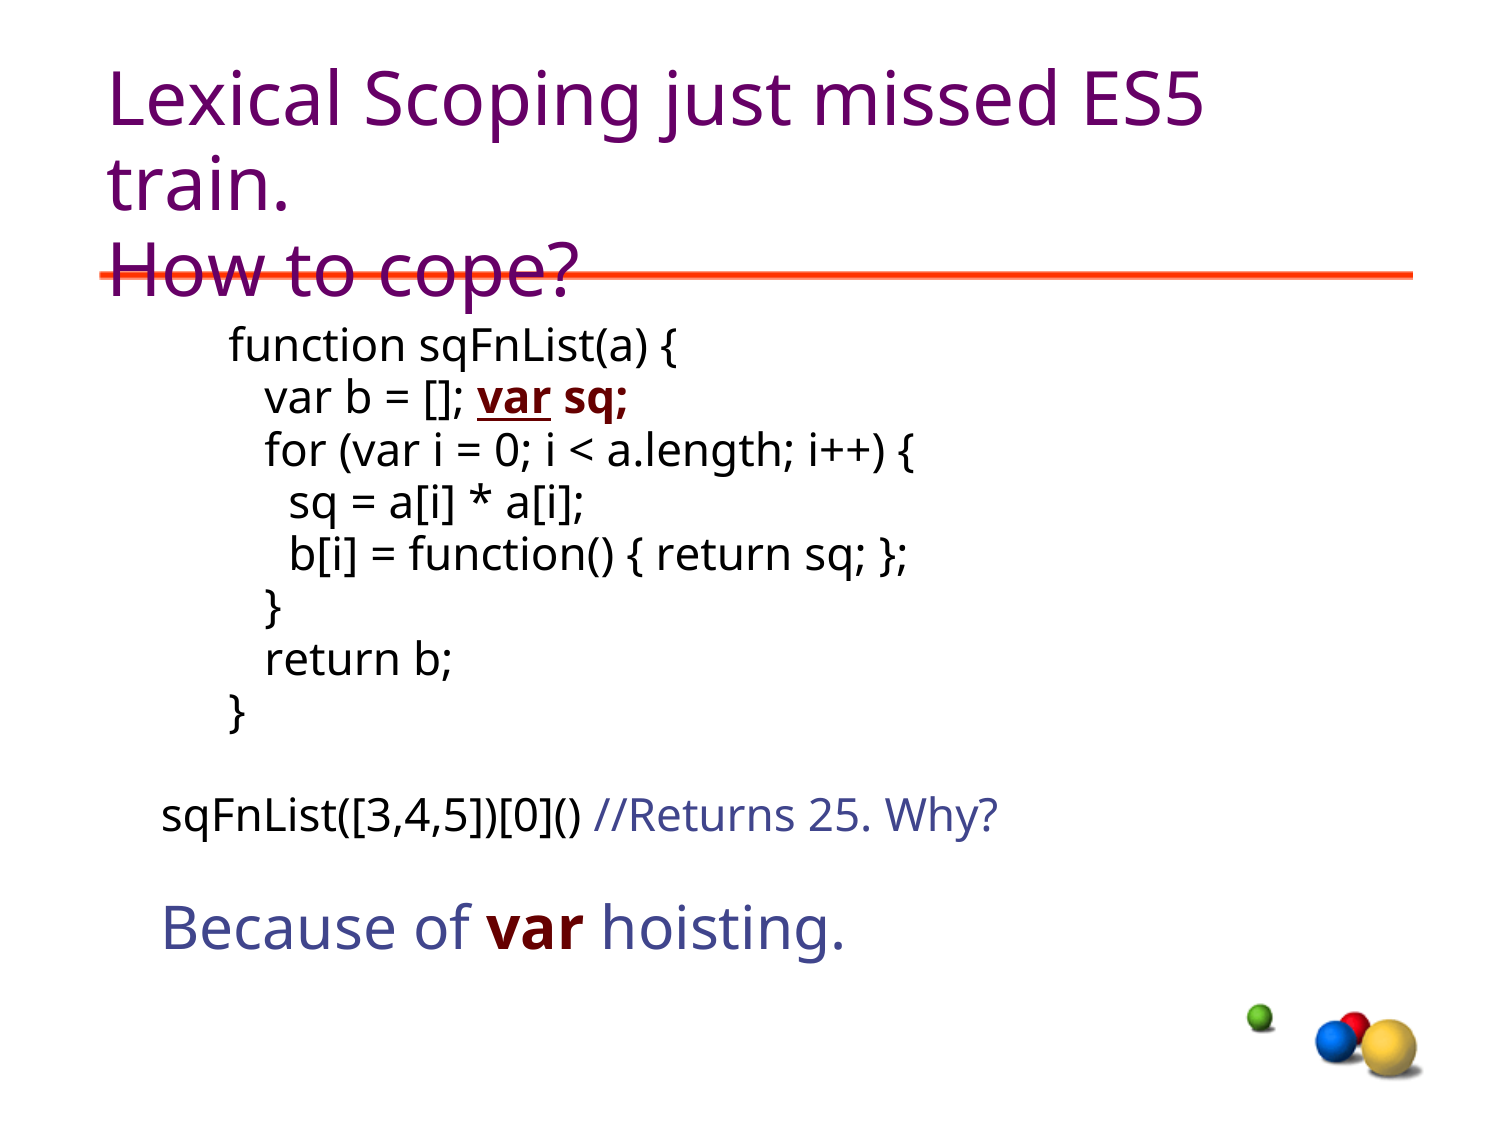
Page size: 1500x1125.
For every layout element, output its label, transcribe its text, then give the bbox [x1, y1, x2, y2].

picture [1369, 271, 1413, 280]
picture [1224, 999, 1449, 1083]
title Lexical Scoping just missed ES5 train. How to cope? [106, 57, 1369, 314]
subtitle function sqFnList(a) { var b = []; var sq; for (var i = 0; i < a.length; i++) { sq = a[i] * a[i]; b[i] = function() { return sq; }; } return b; } sqFnList([3,4,5])[0]() //Returns 25. Why? Because of var hoisting. [144, 320, 1407, 981]
picture [99, 271, 106, 280]
